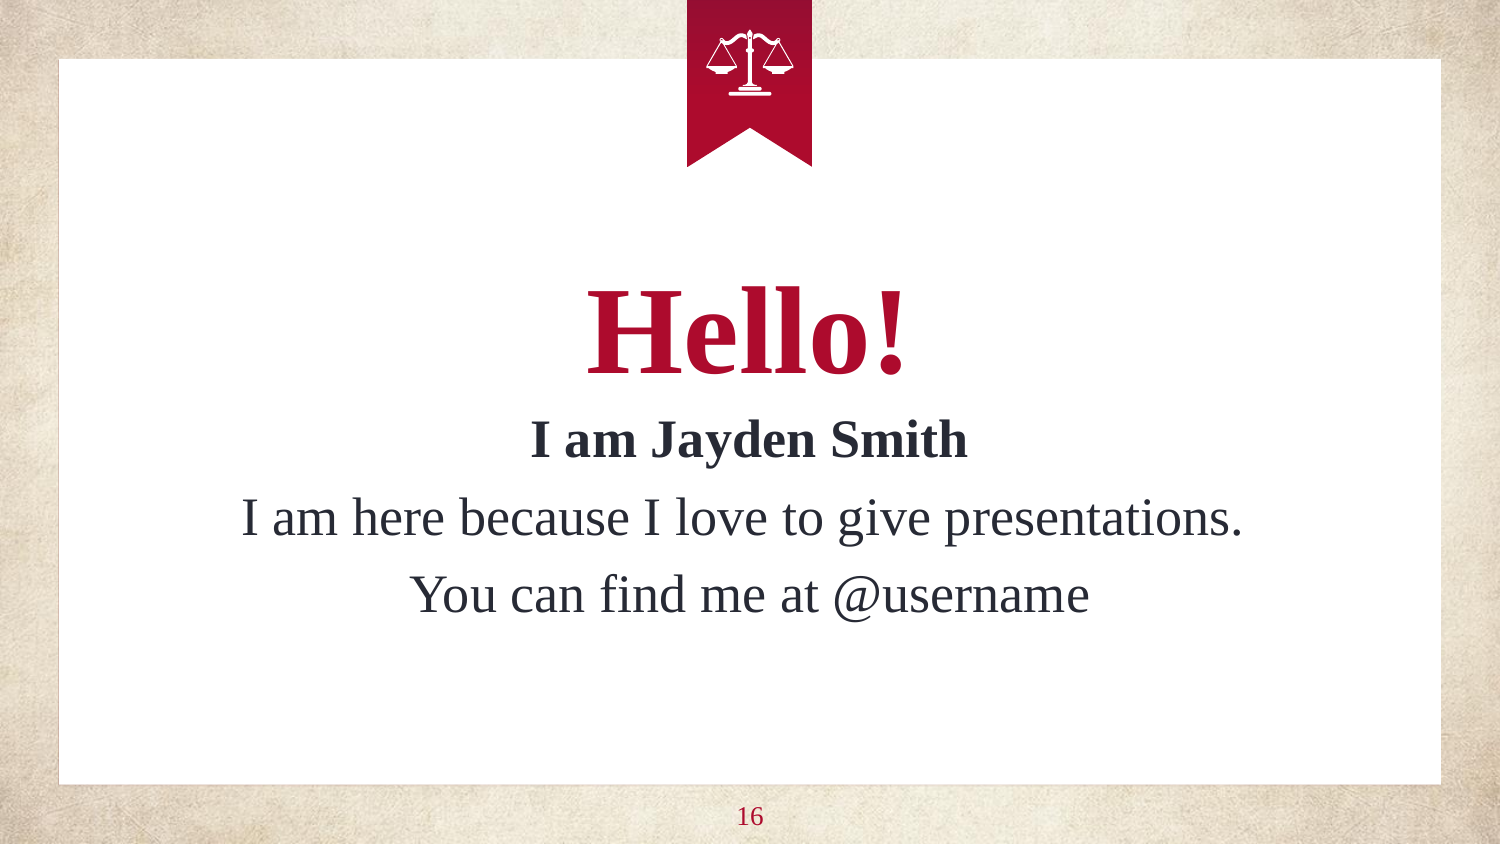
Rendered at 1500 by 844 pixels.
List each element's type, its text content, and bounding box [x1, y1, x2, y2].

picture [813, 0, 1500, 844]
subtitle I am Jayden Smith I am here because I love to give presentations. You can find me at @username [209, 403, 1291, 663]
picture [0, 0, 687, 844]
slide_number <number> [666, 784, 834, 844]
title Hello! [209, 266, 1291, 400]
